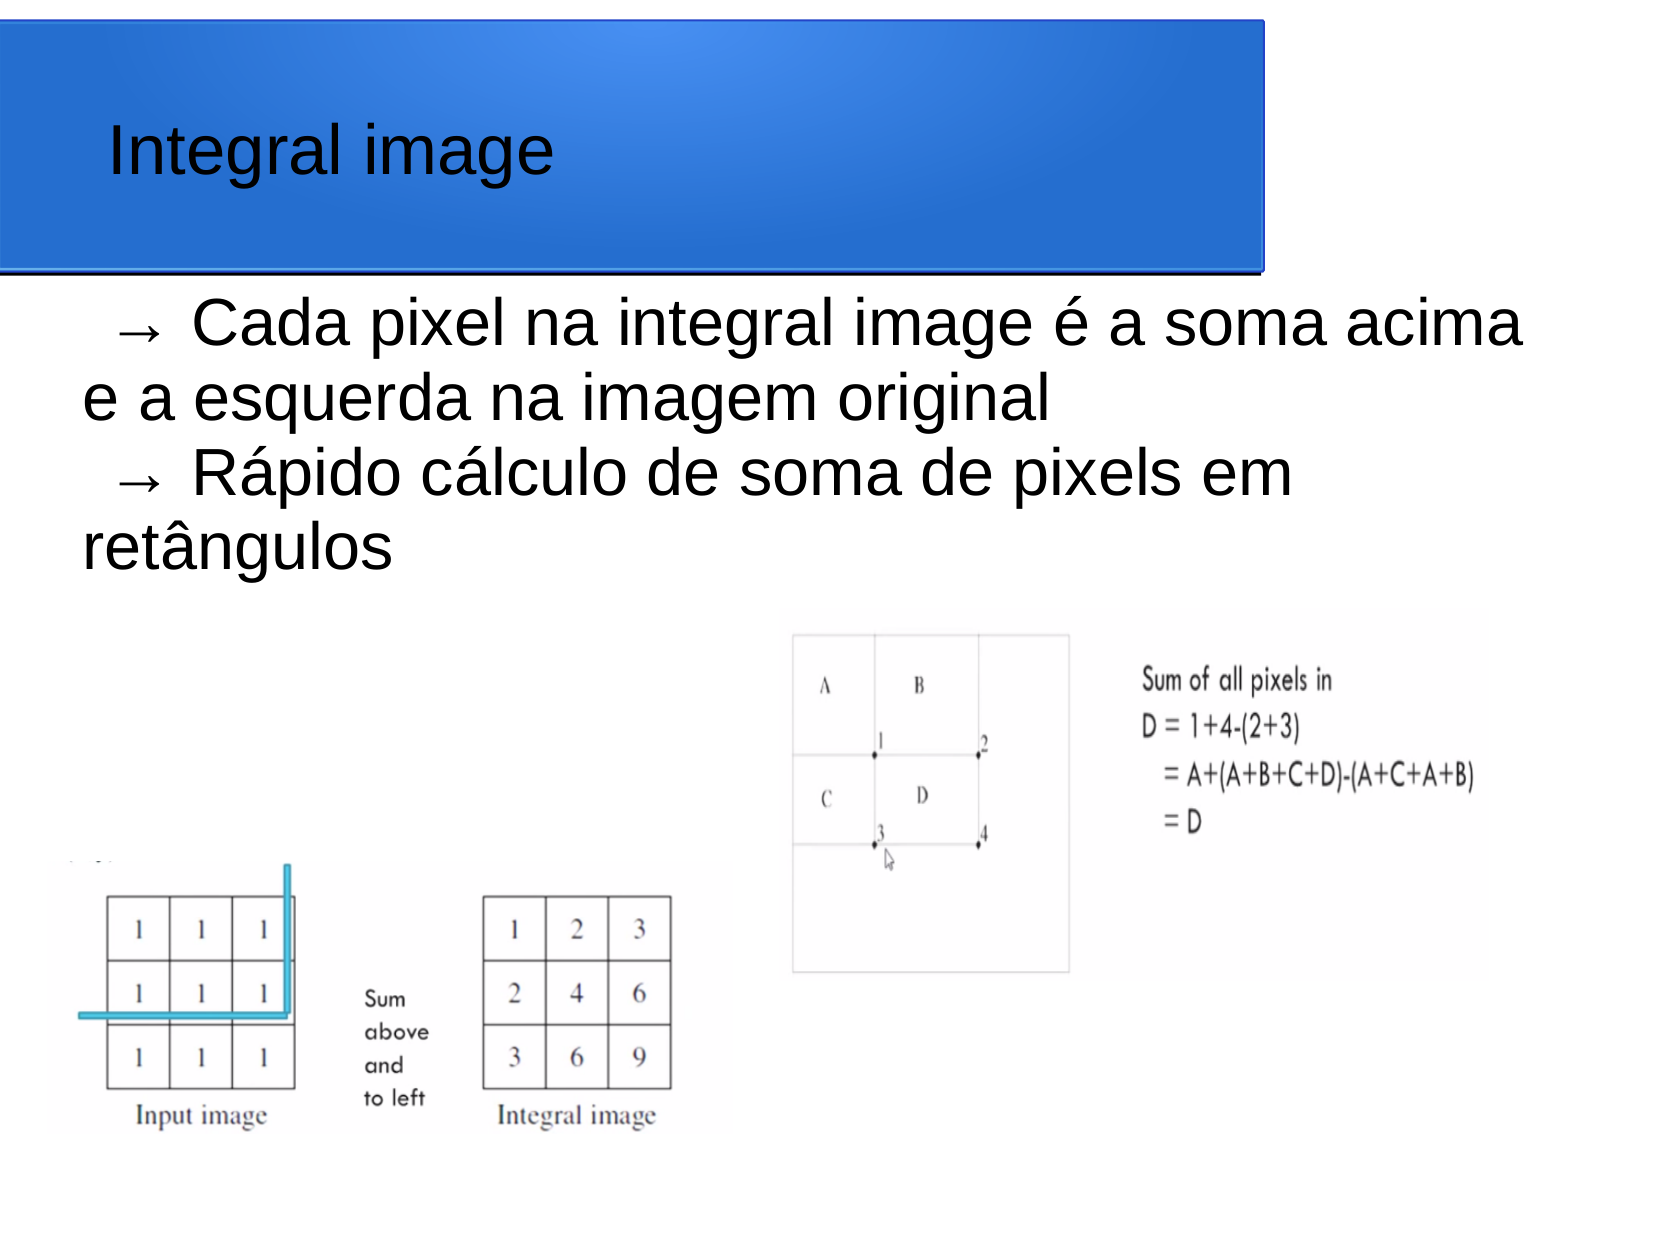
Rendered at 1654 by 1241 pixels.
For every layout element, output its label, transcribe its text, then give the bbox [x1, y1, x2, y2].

title Integral image [82, 47, 1235, 252]
picture [47, 861, 733, 1134]
picture [779, 608, 1489, 981]
subtitle → Cada pixel na integral image é a soma acima e a esquerda na imagem original → Rápido cálculo de soma de pixels em retângulos [82, 284, 1571, 1033]
